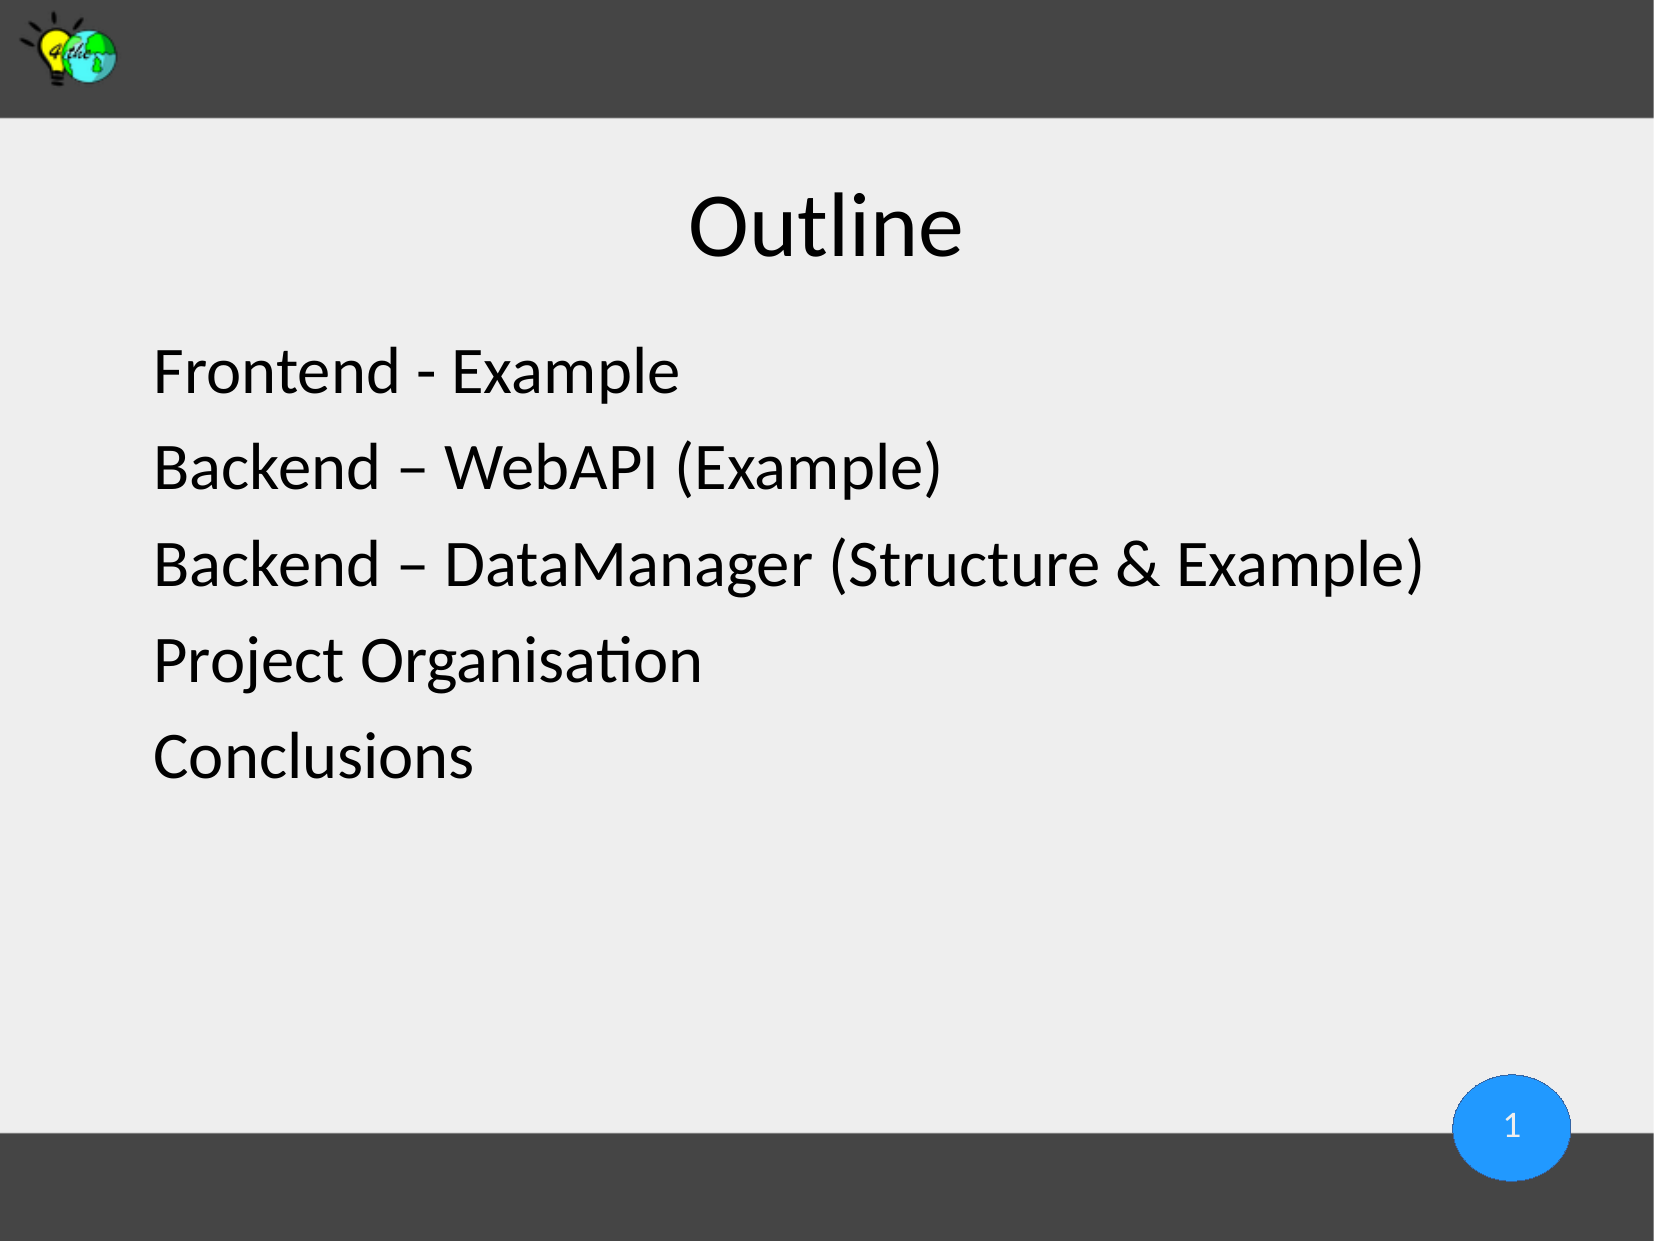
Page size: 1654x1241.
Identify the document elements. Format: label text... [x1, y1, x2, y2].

picture [0, 0, 1654, 1241]
list Frontend - Example Backend – WebAPI (Example) Backend – DataManager (Structure & Example) Project Organisation Conclusions [82, 343, 1571, 1099]
title Outline [82, 129, 1571, 337]
